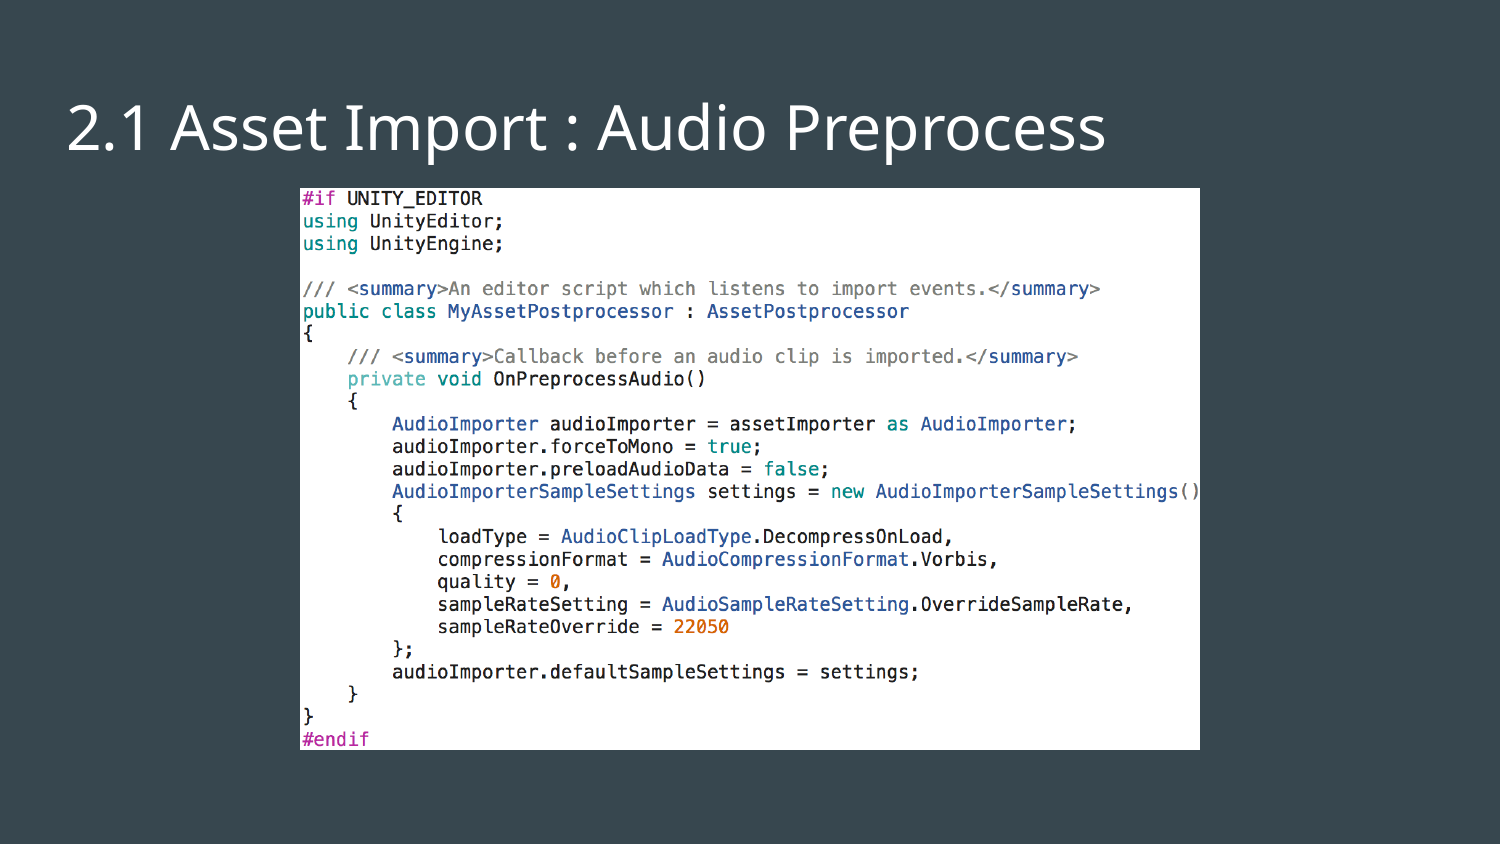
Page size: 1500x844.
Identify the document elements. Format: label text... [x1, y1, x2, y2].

picture [300, 188, 1200, 750]
title 2.1 Asset Import : Audio Preprocess [51, 72, 1449, 167]
